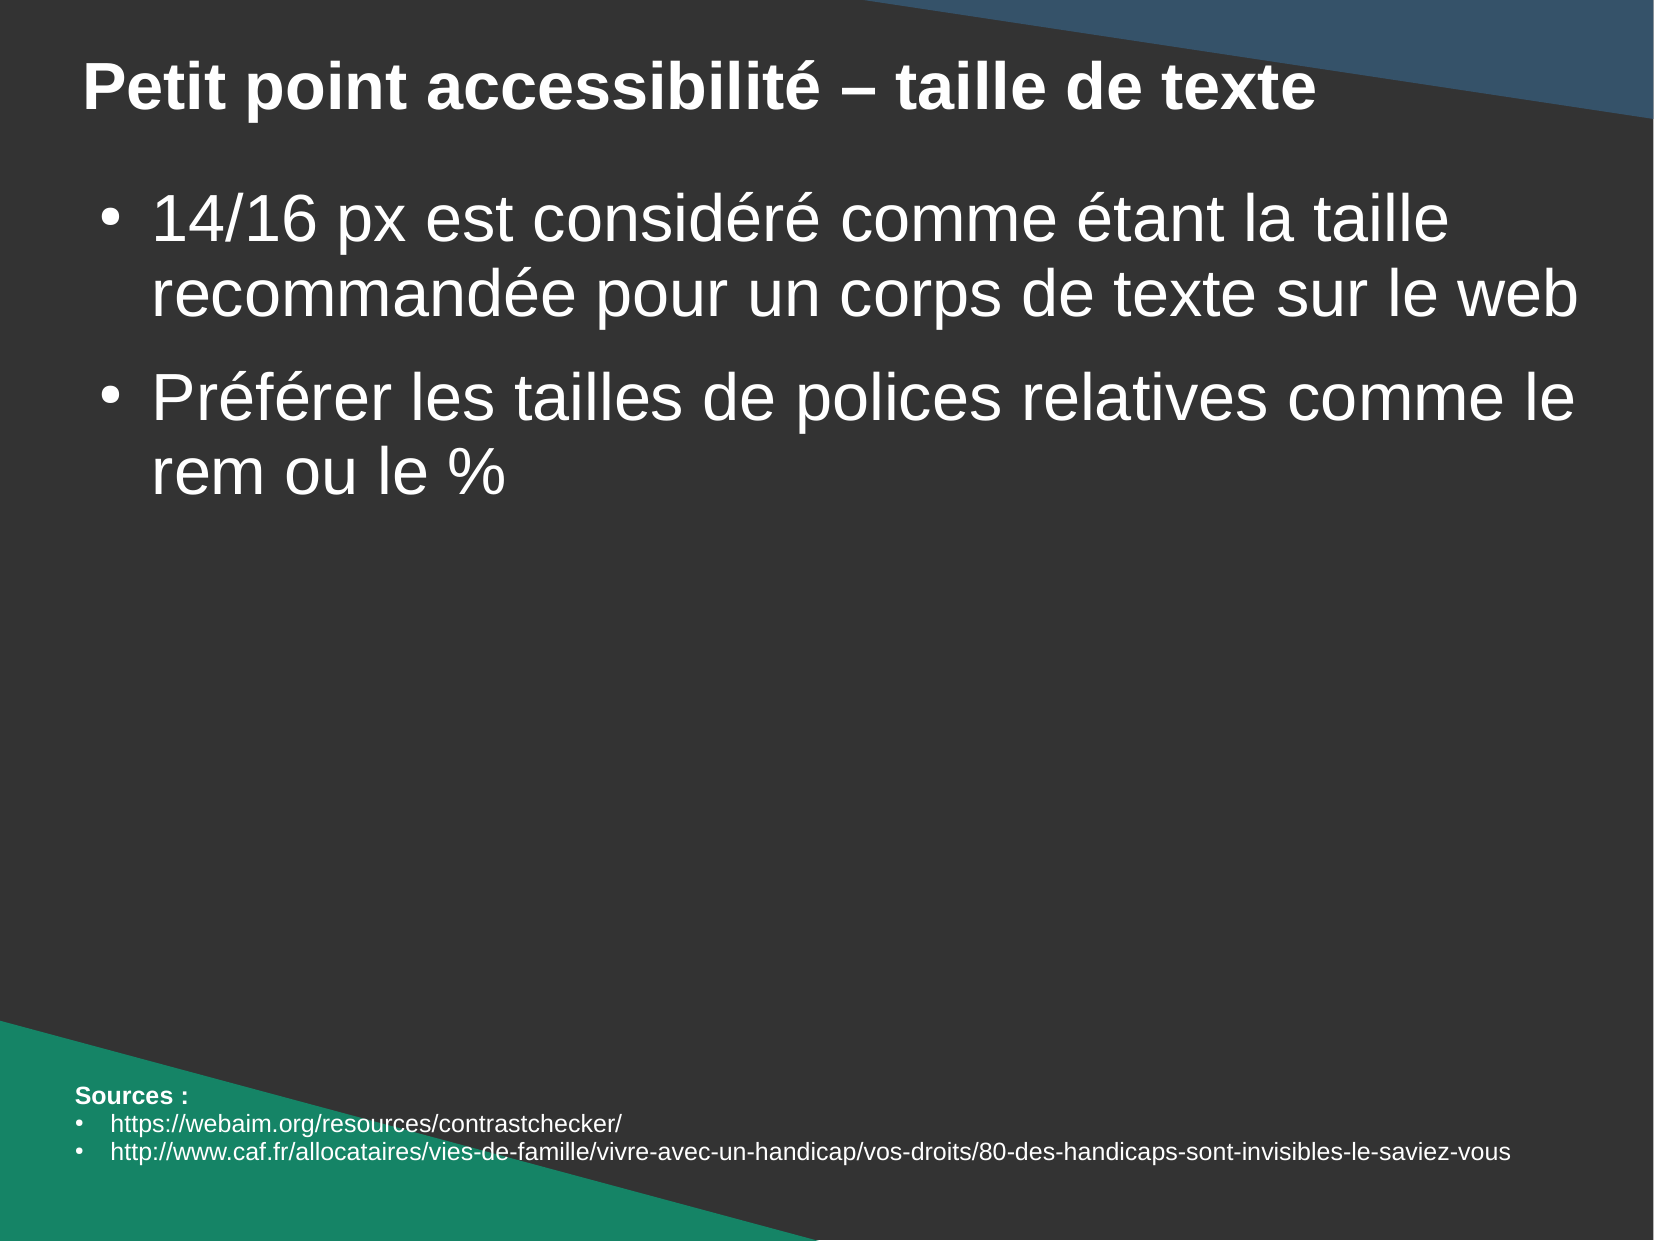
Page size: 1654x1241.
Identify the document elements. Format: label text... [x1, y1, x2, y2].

text_box [863, 0, 1654, 120]
text_box [0, 1020, 199, 1241]
title Petit point accessibilité – taille de texte [82, 49, 1571, 162]
text_box Sources : https://webaim.org/resources/contrastchecker/ http://www.caf.fr/allocataires/vies-de-famille/vivre-avec-un-handicap/vos-droits/80-des-handicaps-sont-invisibles-le-saviez-vous [60, 1074, 1546, 1241]
list 14/16 px est considéré comme étant la taille recommandée pour un corps de texte sur le web Préférer les tailles de polices relatives comme le rem ou le % [80, 180, 1605, 804]
